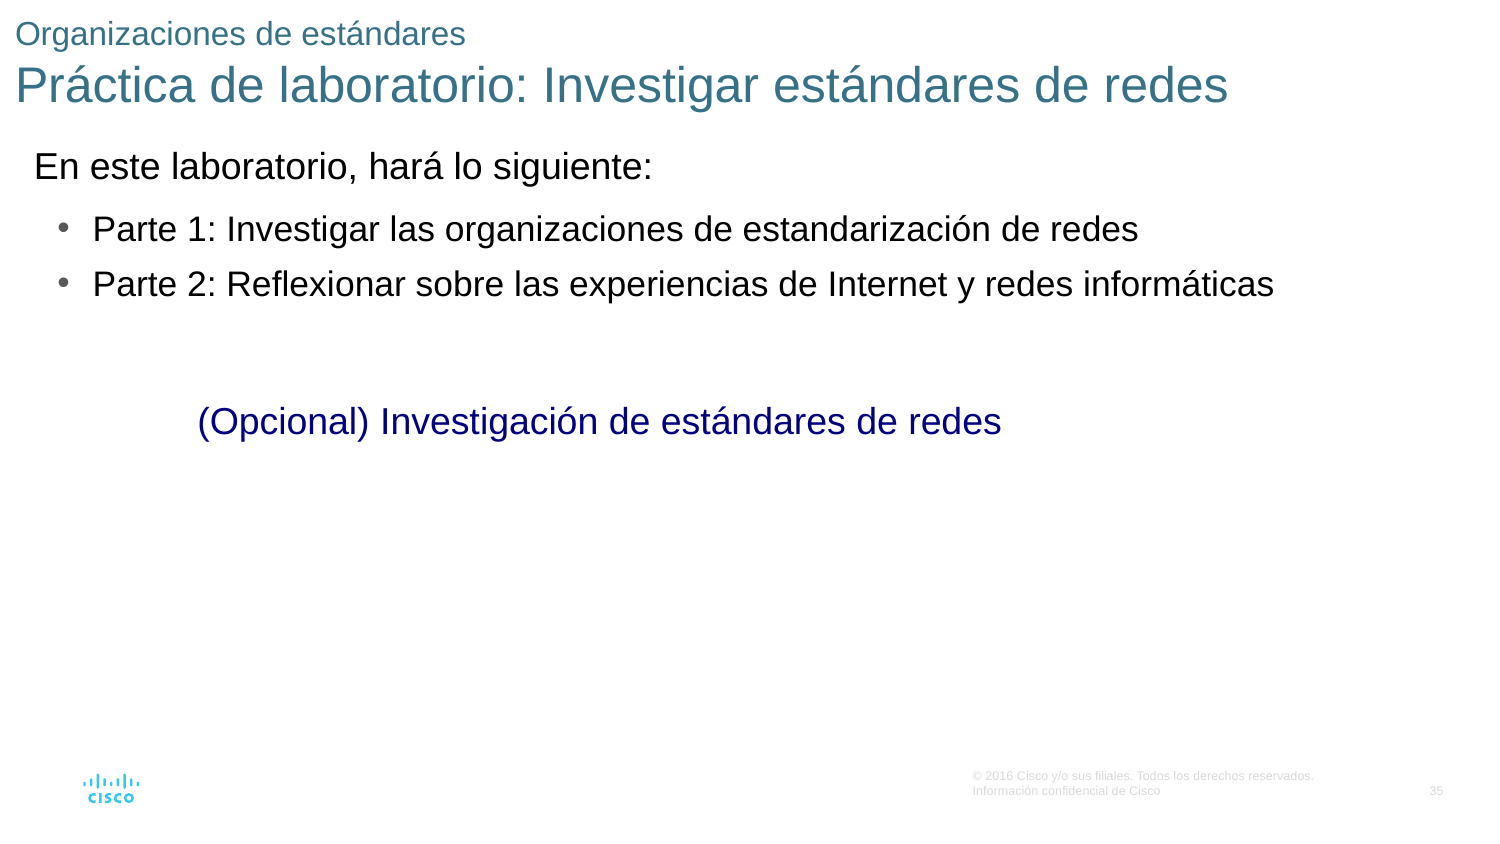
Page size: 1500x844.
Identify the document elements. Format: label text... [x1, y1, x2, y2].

list En este laboratorio, hará lo siguiente: Parte 1: Investigar las organizaciones de estandarización de redes Parte 2: Reflexionar sobre las experiencias de Internet y redes informáticas [19, 134, 1461, 758]
title Organizaciones de estándares Práctica de laboratorio: Investigar estándares de redes [0, 0, 1500, 125]
text_box (Opcional) Investigación de estándares de redes [182, 393, 1229, 469]
